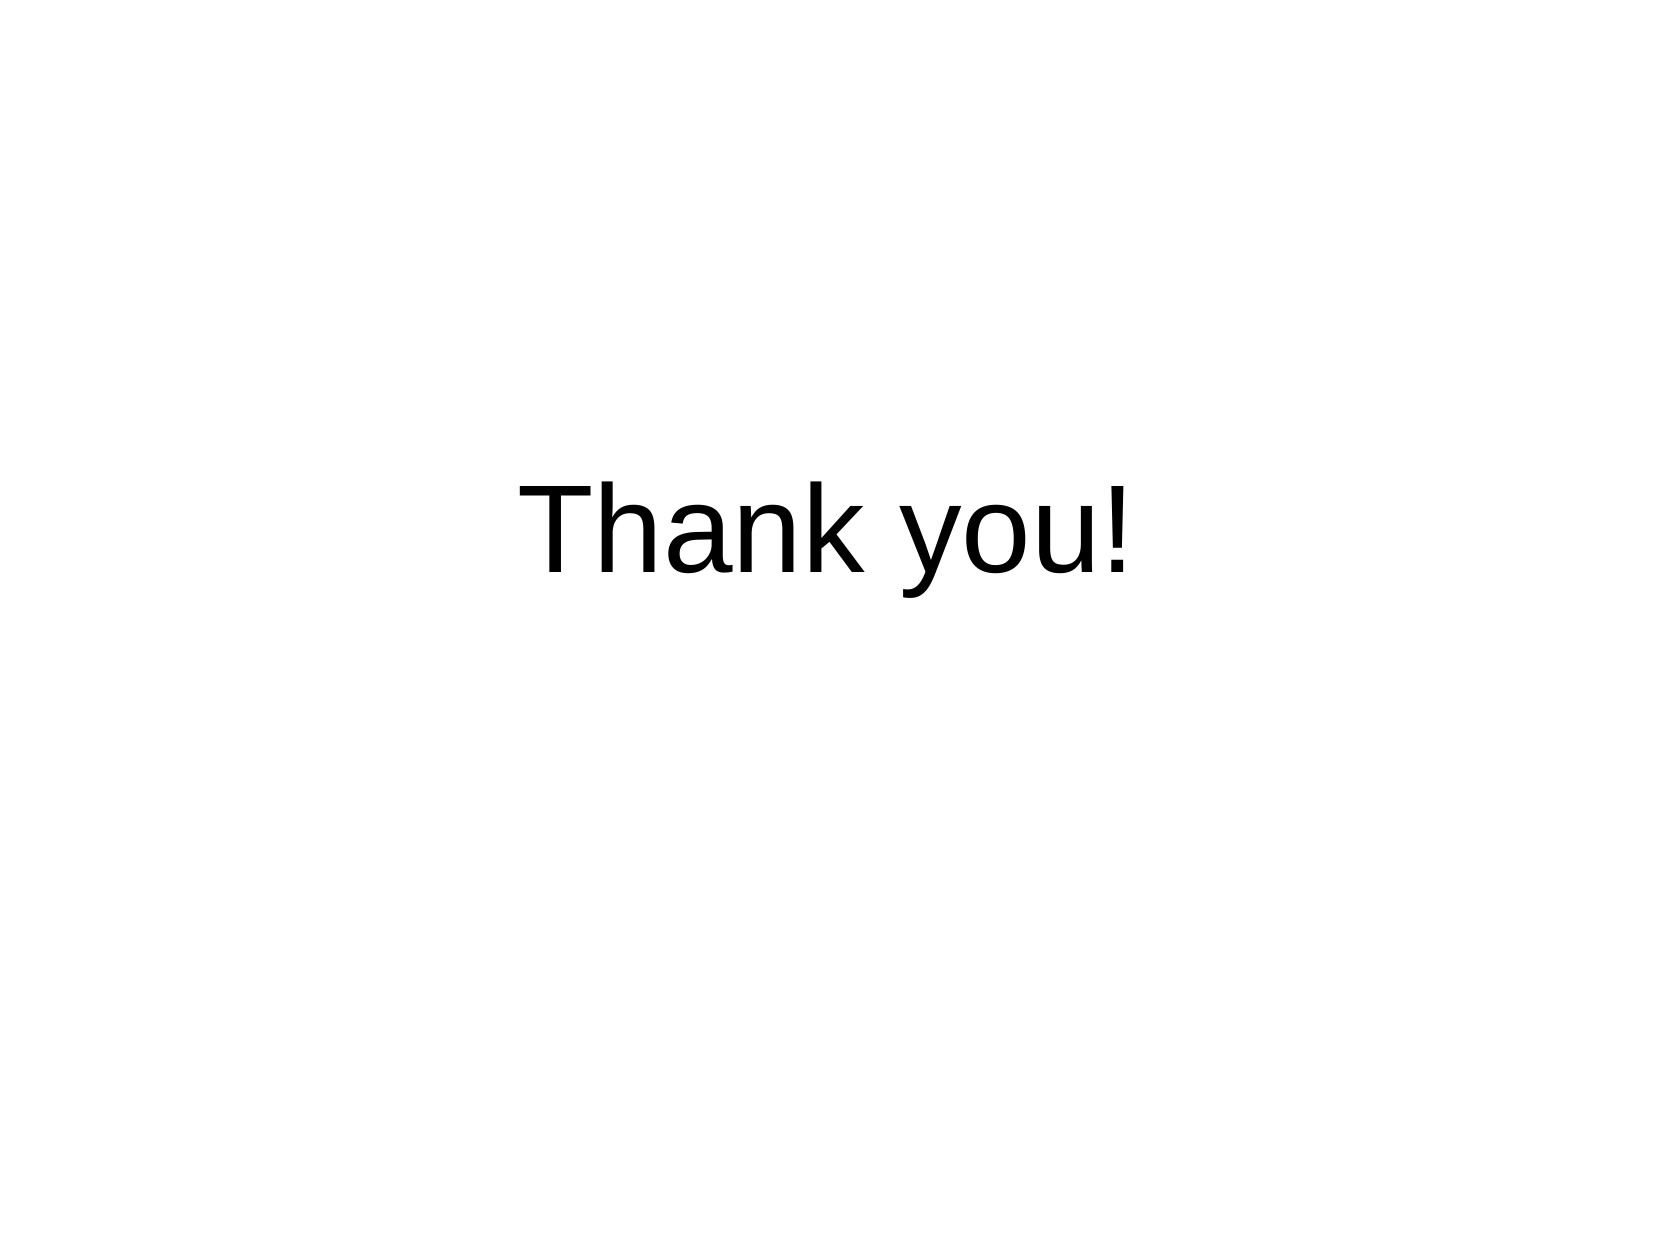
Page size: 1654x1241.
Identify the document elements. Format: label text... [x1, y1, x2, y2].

list Thank you! [82, 290, 1571, 1109]
